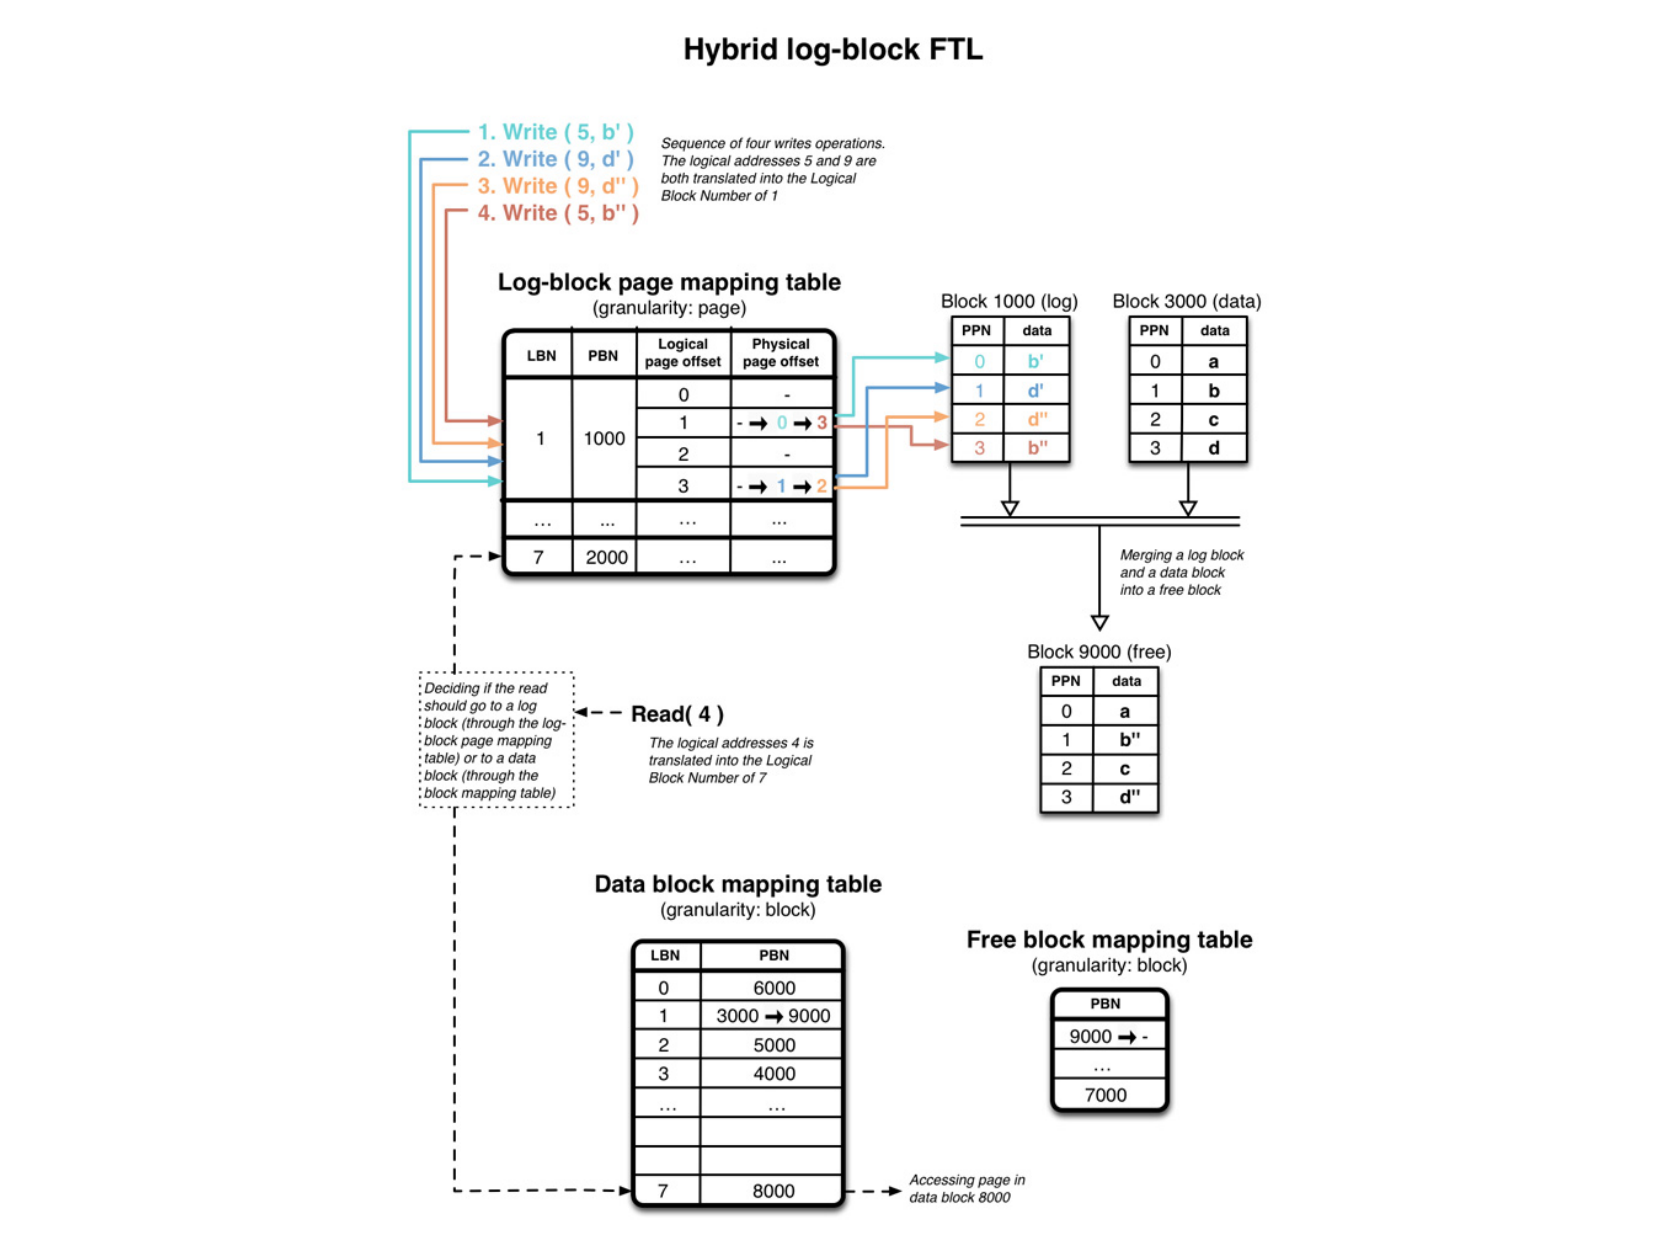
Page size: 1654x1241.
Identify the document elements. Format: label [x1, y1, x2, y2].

picture [392, 0, 1278, 1240]
